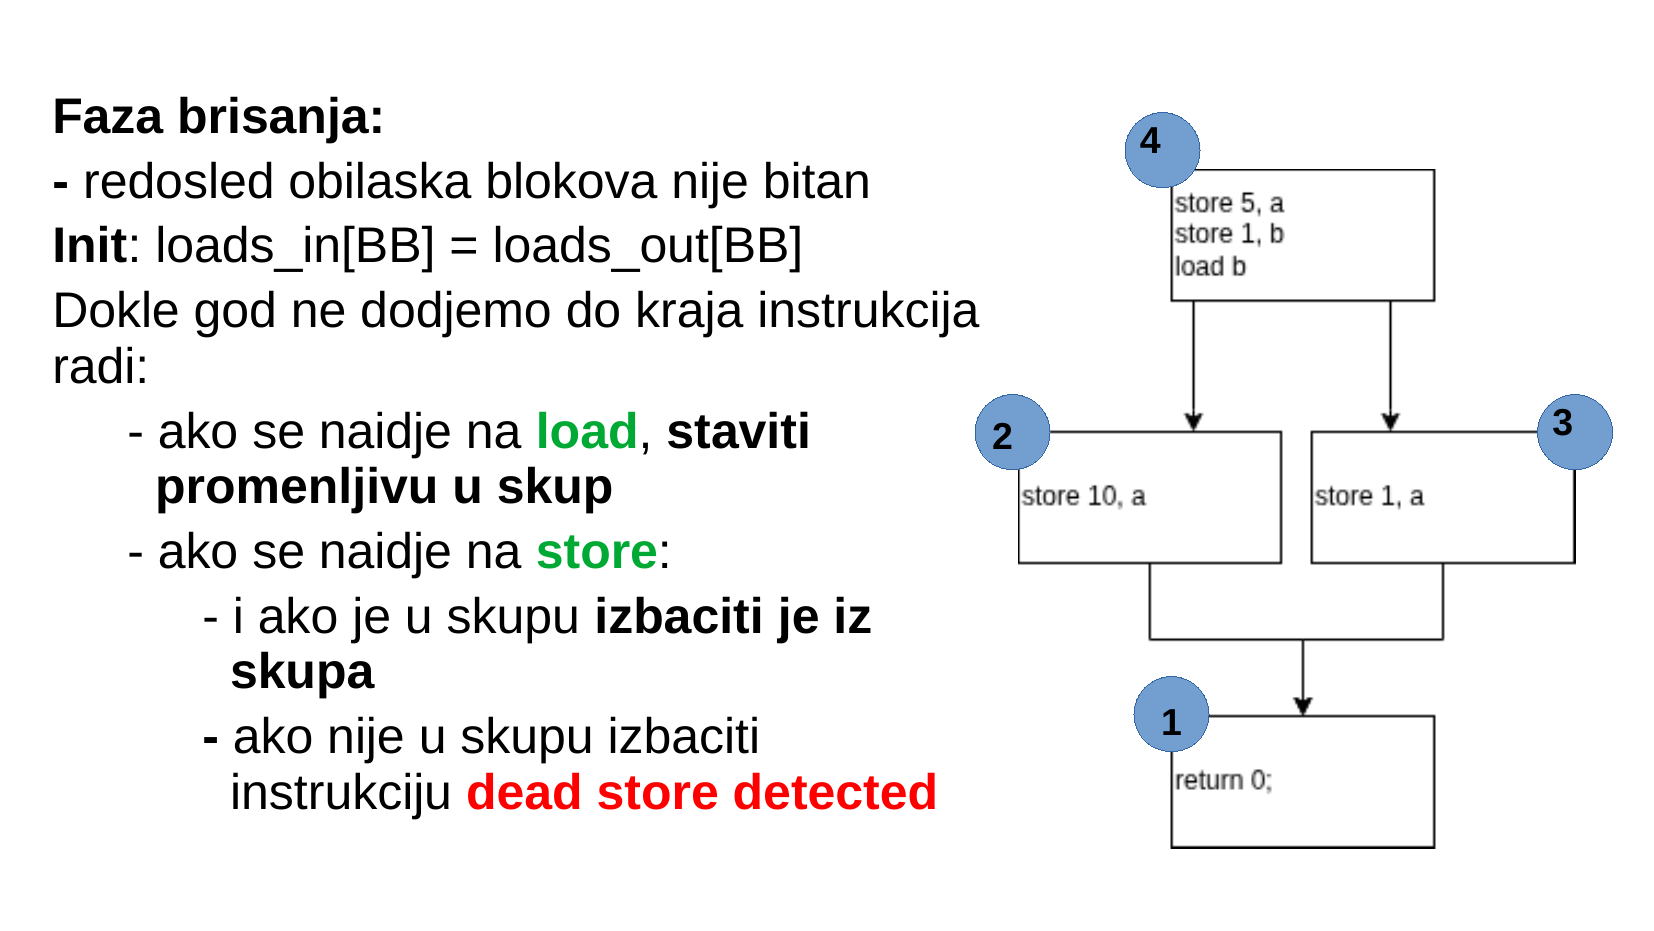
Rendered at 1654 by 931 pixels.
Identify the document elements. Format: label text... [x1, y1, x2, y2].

text_box 2 [1013, 407, 1128, 483]
text_box Faza brisanja: - redosled obilaska blokova nije bitan Init: loads_in[BB] = loads_out[BB] Dokle god ne dodjemo do kraja instrukcija radi: - ako se naidje na load, staviti promenljivu u skup - ako se naidje na store: - i ako je u skupu izbaciti je iz skupa - ako nije u skupu izbaciti instrukciju dead store detected [37, 80, 1013, 884]
text_box 4 [1125, 112, 1276, 170]
text_box [1139, 676, 1204, 694]
picture [1018, 169, 1576, 849]
text_box [1013, 394, 1041, 407]
text_box 1 [1133, 694, 1209, 752]
text_box 3 [1537, 394, 1654, 470]
text_box [1130, 170, 1195, 188]
